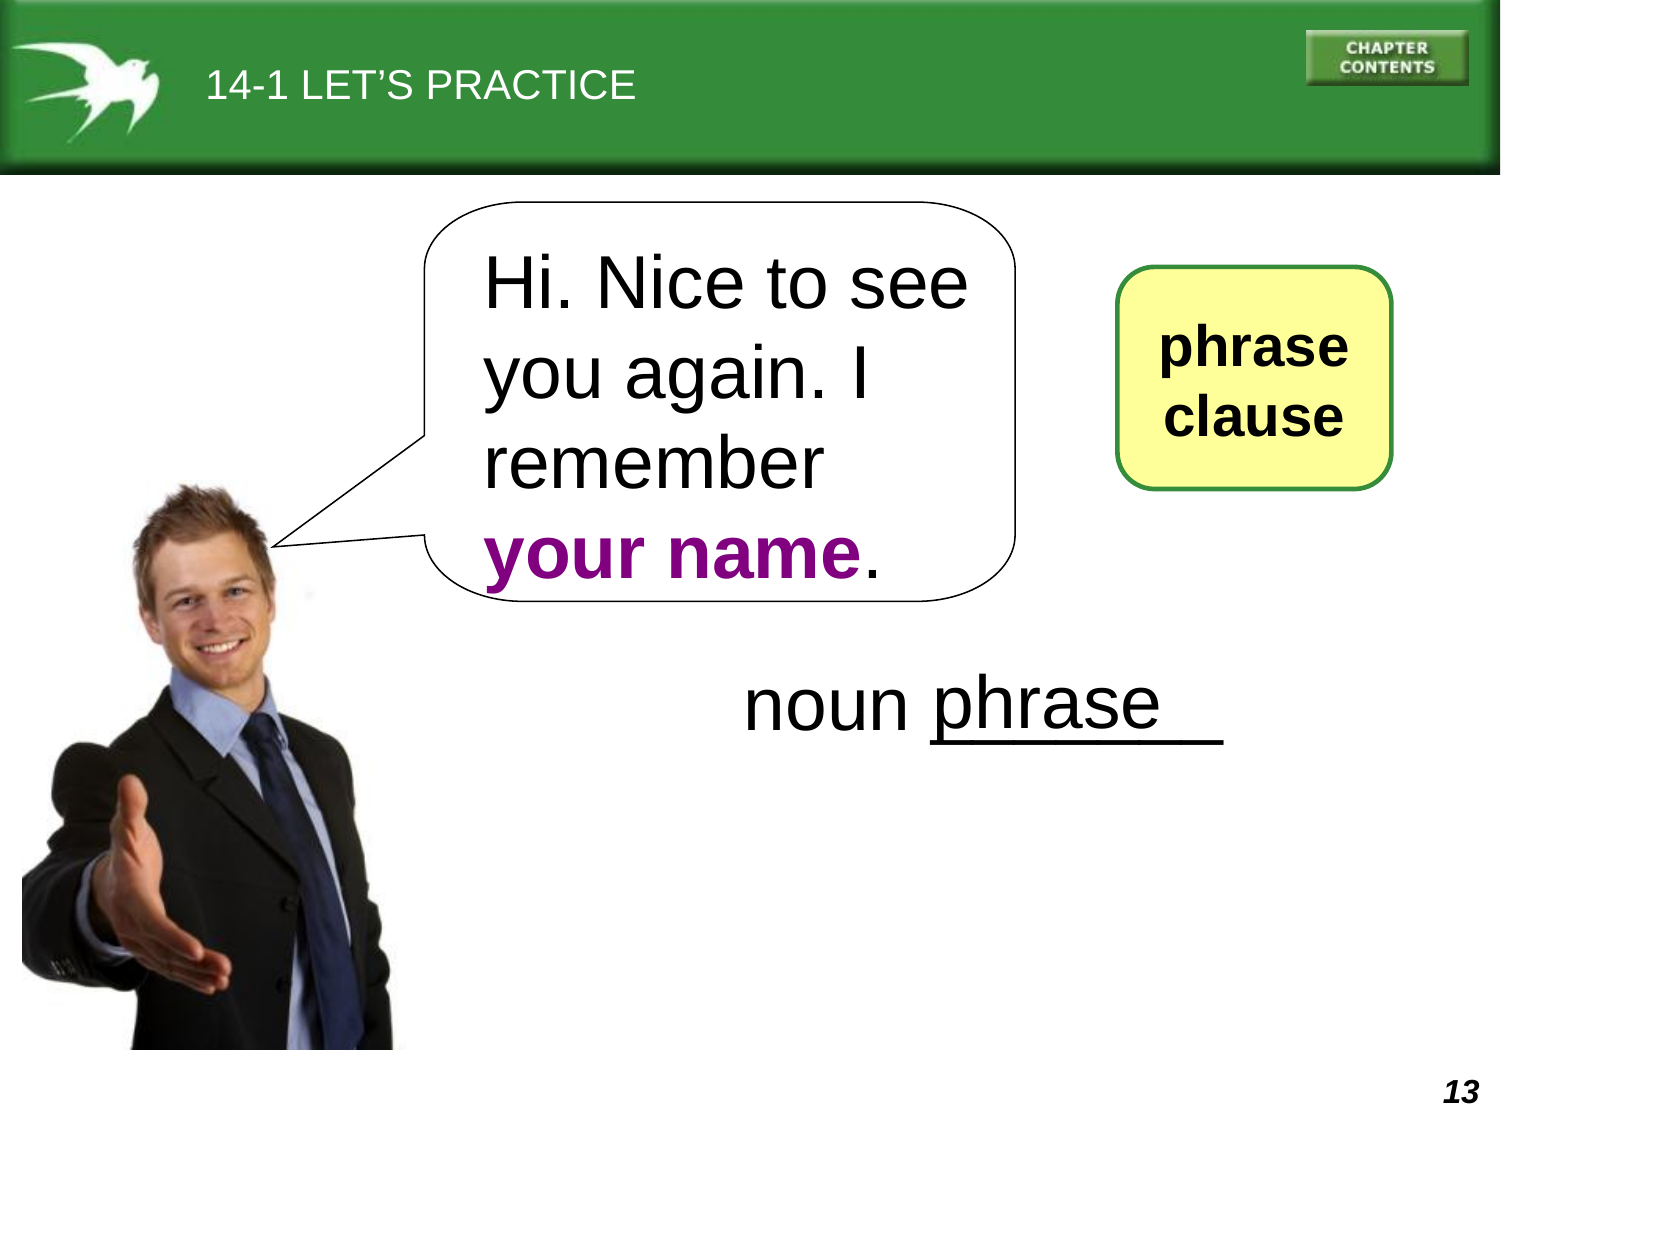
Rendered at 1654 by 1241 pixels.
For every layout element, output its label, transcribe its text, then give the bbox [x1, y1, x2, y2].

picture [22, 480, 415, 1050]
text_box [272, 202, 1016, 591]
picture [0, 0, 1500, 175]
text_box phrase clause [1117, 266, 1392, 490]
text_box 14-1 LET’S PRACTICE [190, 50, 1363, 116]
text_box Hi. Nice to see you again. I remember your name. [468, 225, 987, 602]
text_box phrase [918, 646, 1178, 752]
text_box noun _______ [728, 647, 1239, 754]
